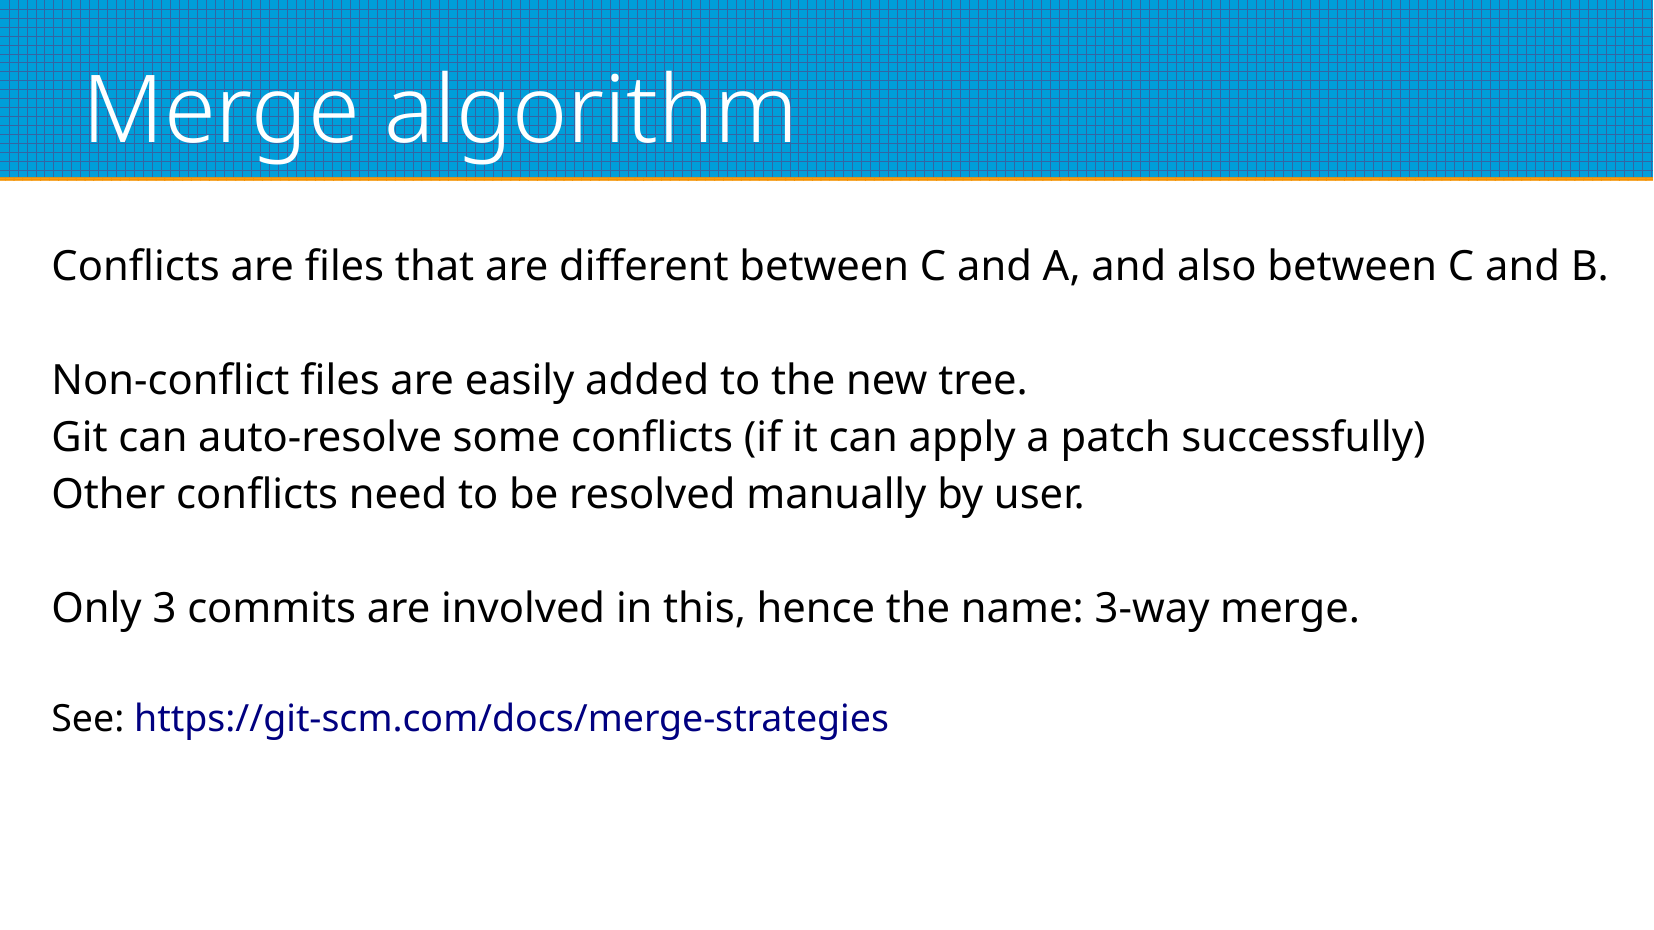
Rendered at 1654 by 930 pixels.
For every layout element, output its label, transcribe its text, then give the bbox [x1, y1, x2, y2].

text_box Conflicts are files that are different between C and A, and also between C and B. Non-conflict files are easily added to the new tree. Git can auto-resolve some conflicts (if it can apply a patch successfully) Other conflicts need to be resolved manually by user. Only 3 commits are involved in this, hence the name: 3-way merge. See: https://git-scm.com/docs/merge-strategies [45, 185, 1621, 794]
title Merge algorithm [82, 14, 1571, 171]
